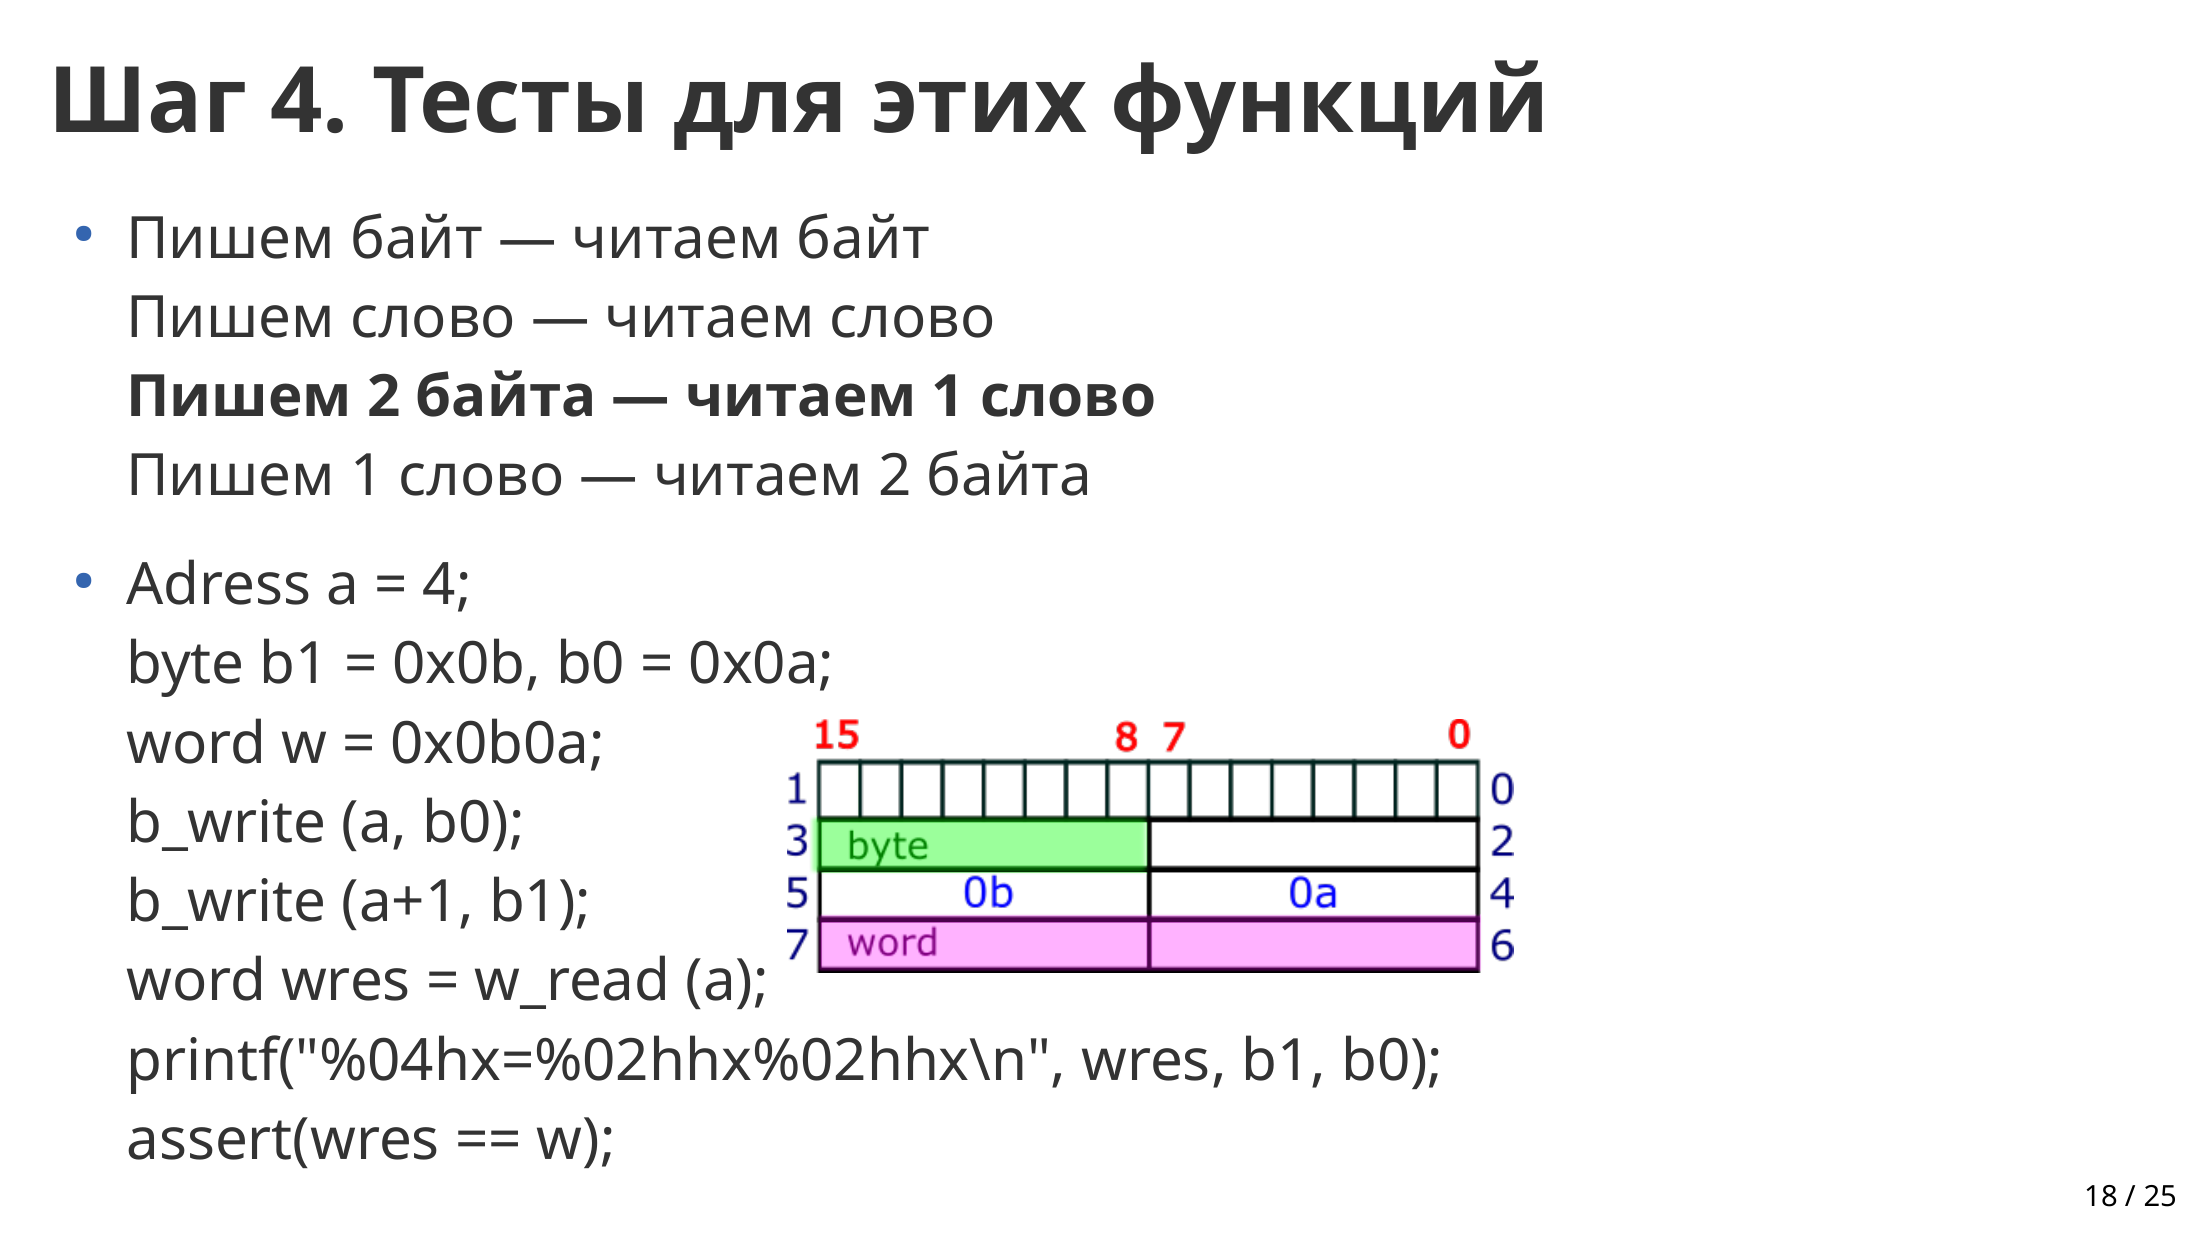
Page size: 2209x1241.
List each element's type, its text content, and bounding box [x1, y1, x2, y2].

title Шаг 4. Тесты для этих функций [48, 34, 2174, 160]
picture [787, 719, 1514, 973]
list Пишем байт — читаем байт Пишем слово — читаем слово Пишем 2 байта — читаем 1 слово Пишем 1 слово — читаем 2 байта Adress a = 4; byte b1 = 0x0b, b0 = 0x0a; word w = 0x0b0a; b_write (a, b0); b_write (a+1, b1); word wres = w_read (a); printf("%04hx=%02hhx%02hhx\n", wres, b1, b0); assert(wres == w); [55, 195, 1690, 1177]
